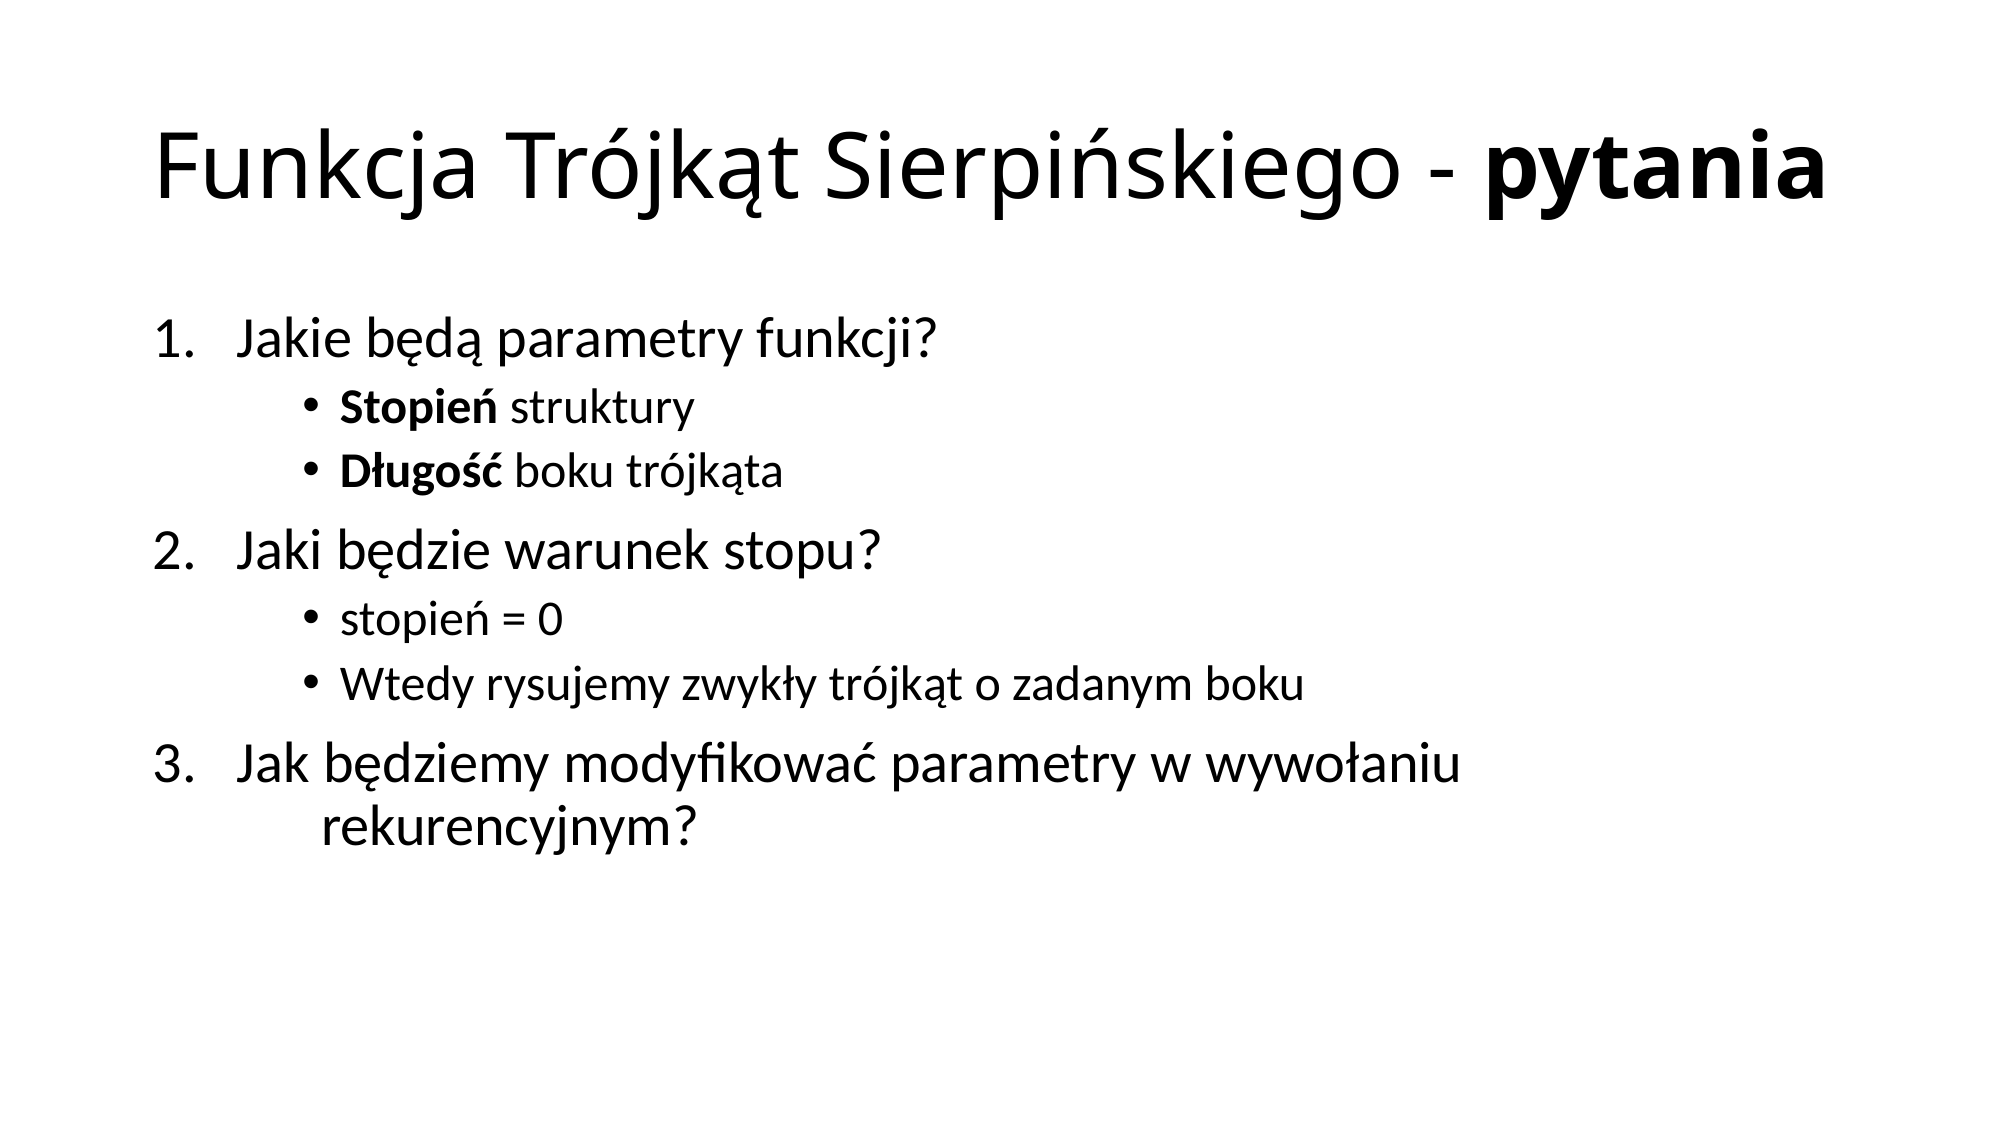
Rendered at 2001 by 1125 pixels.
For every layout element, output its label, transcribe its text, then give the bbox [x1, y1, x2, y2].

title Funkcja Trójkąt Sierpińskiego - pytania [137, 59, 1863, 278]
list Jakie będą parametry funkcji? Stopień struktury Długość boku trójkąta Jaki będzie warunek stopu? stopień = 0 Wtedy rysujemy zwykły trójkąt o zadanym boku Jak będziemy modyfikować parametry w wywołaniu rekurencyjnym? [137, 299, 1863, 1014]
